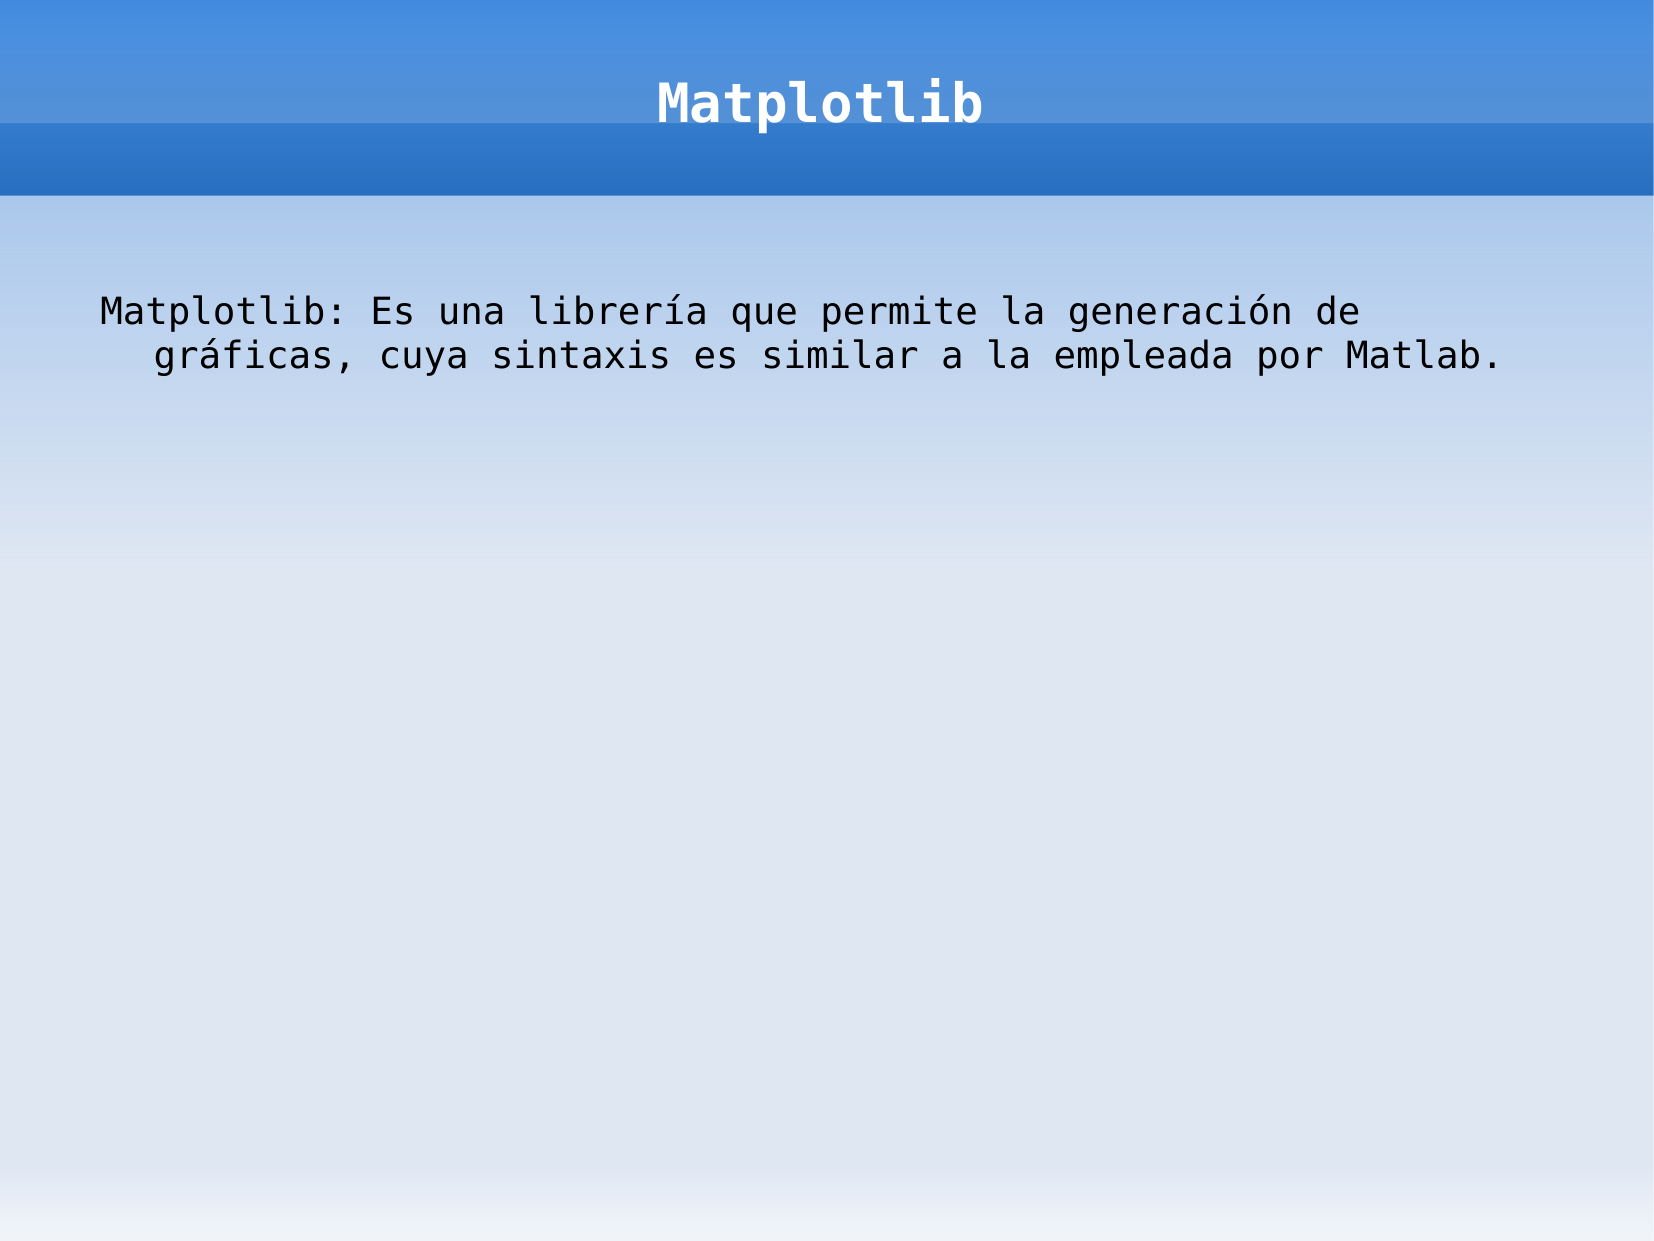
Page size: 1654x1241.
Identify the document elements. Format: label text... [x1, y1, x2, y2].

list Matplotlib: Es una librería que permite la generación de gráficas, cuya sintaxis es similar a la empleada por Matlab. [82, 290, 1571, 1094]
title Matplotlib [76, 7, 1565, 200]
picture [0, 0, 1654, 1241]
